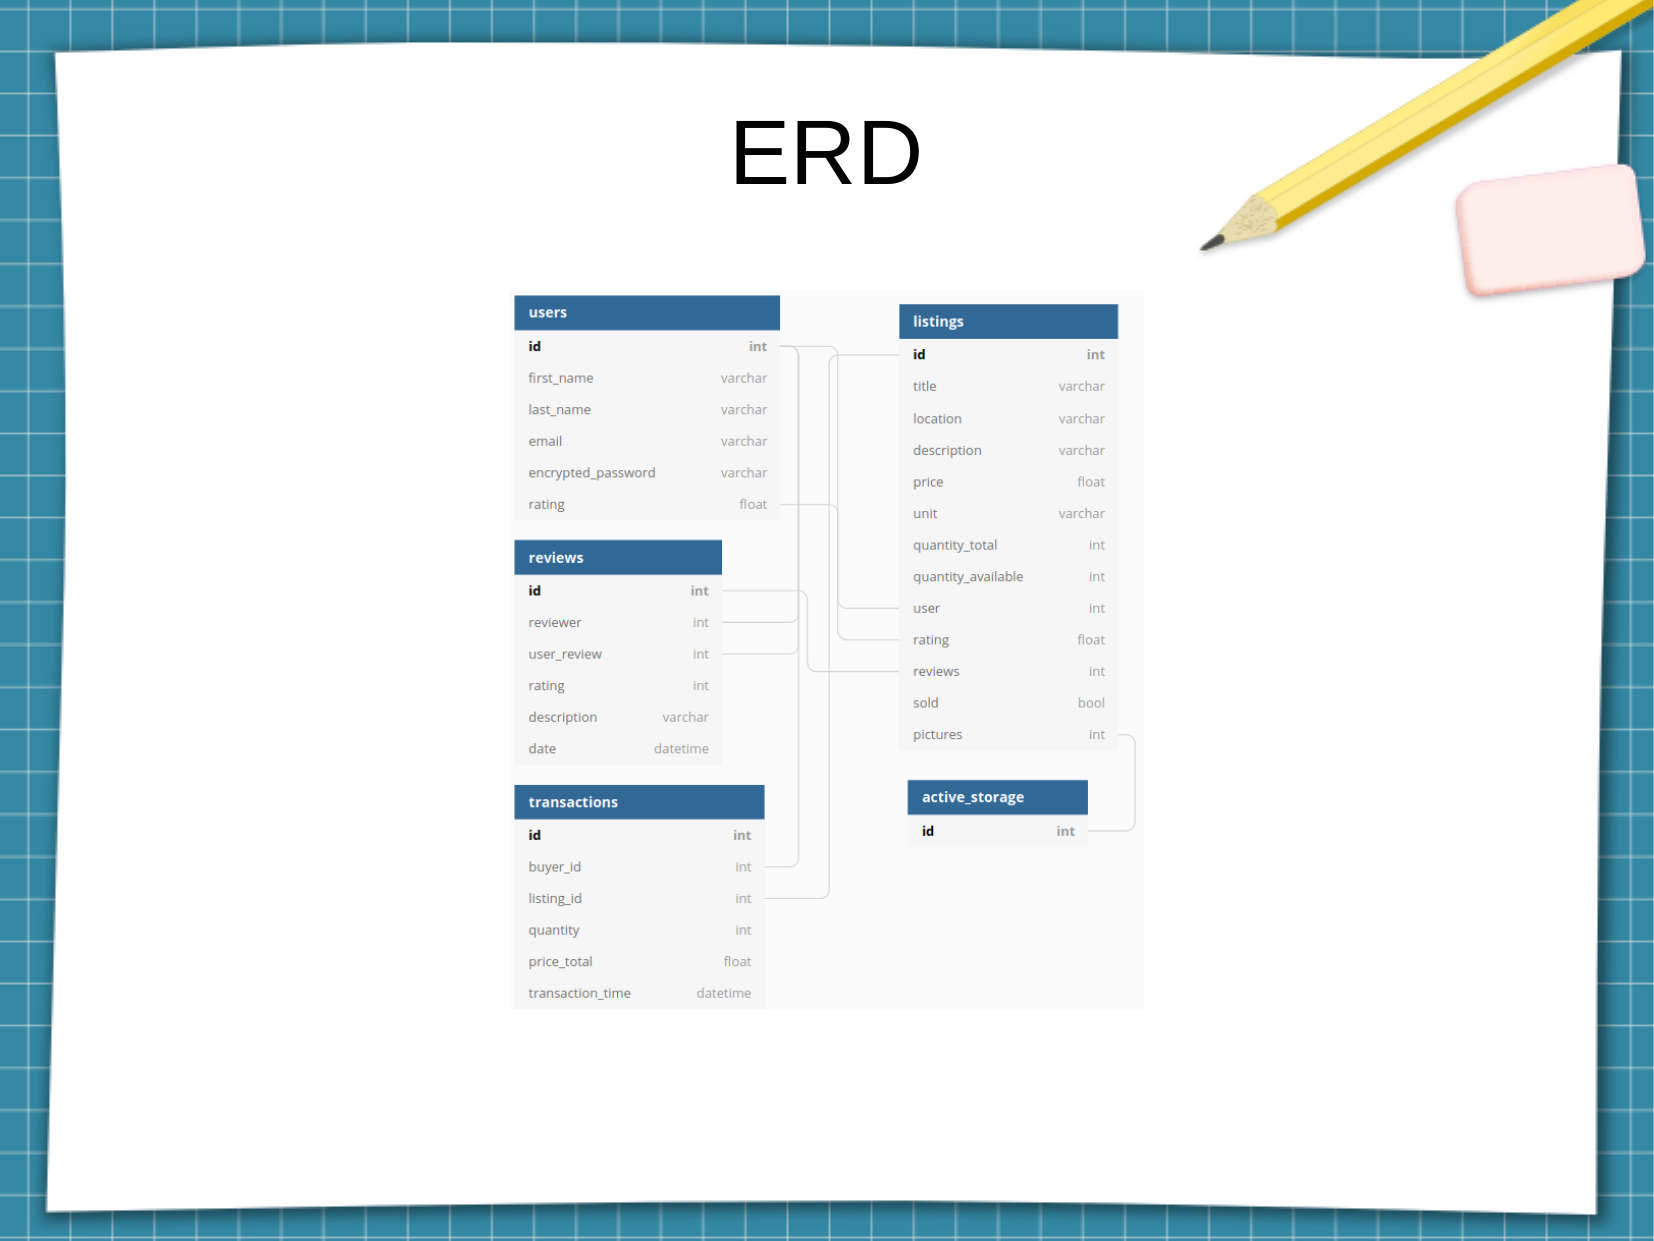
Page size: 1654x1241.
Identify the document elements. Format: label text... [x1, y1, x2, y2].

picture [0, 0, 1654, 1241]
title ERD [82, 49, 1571, 257]
